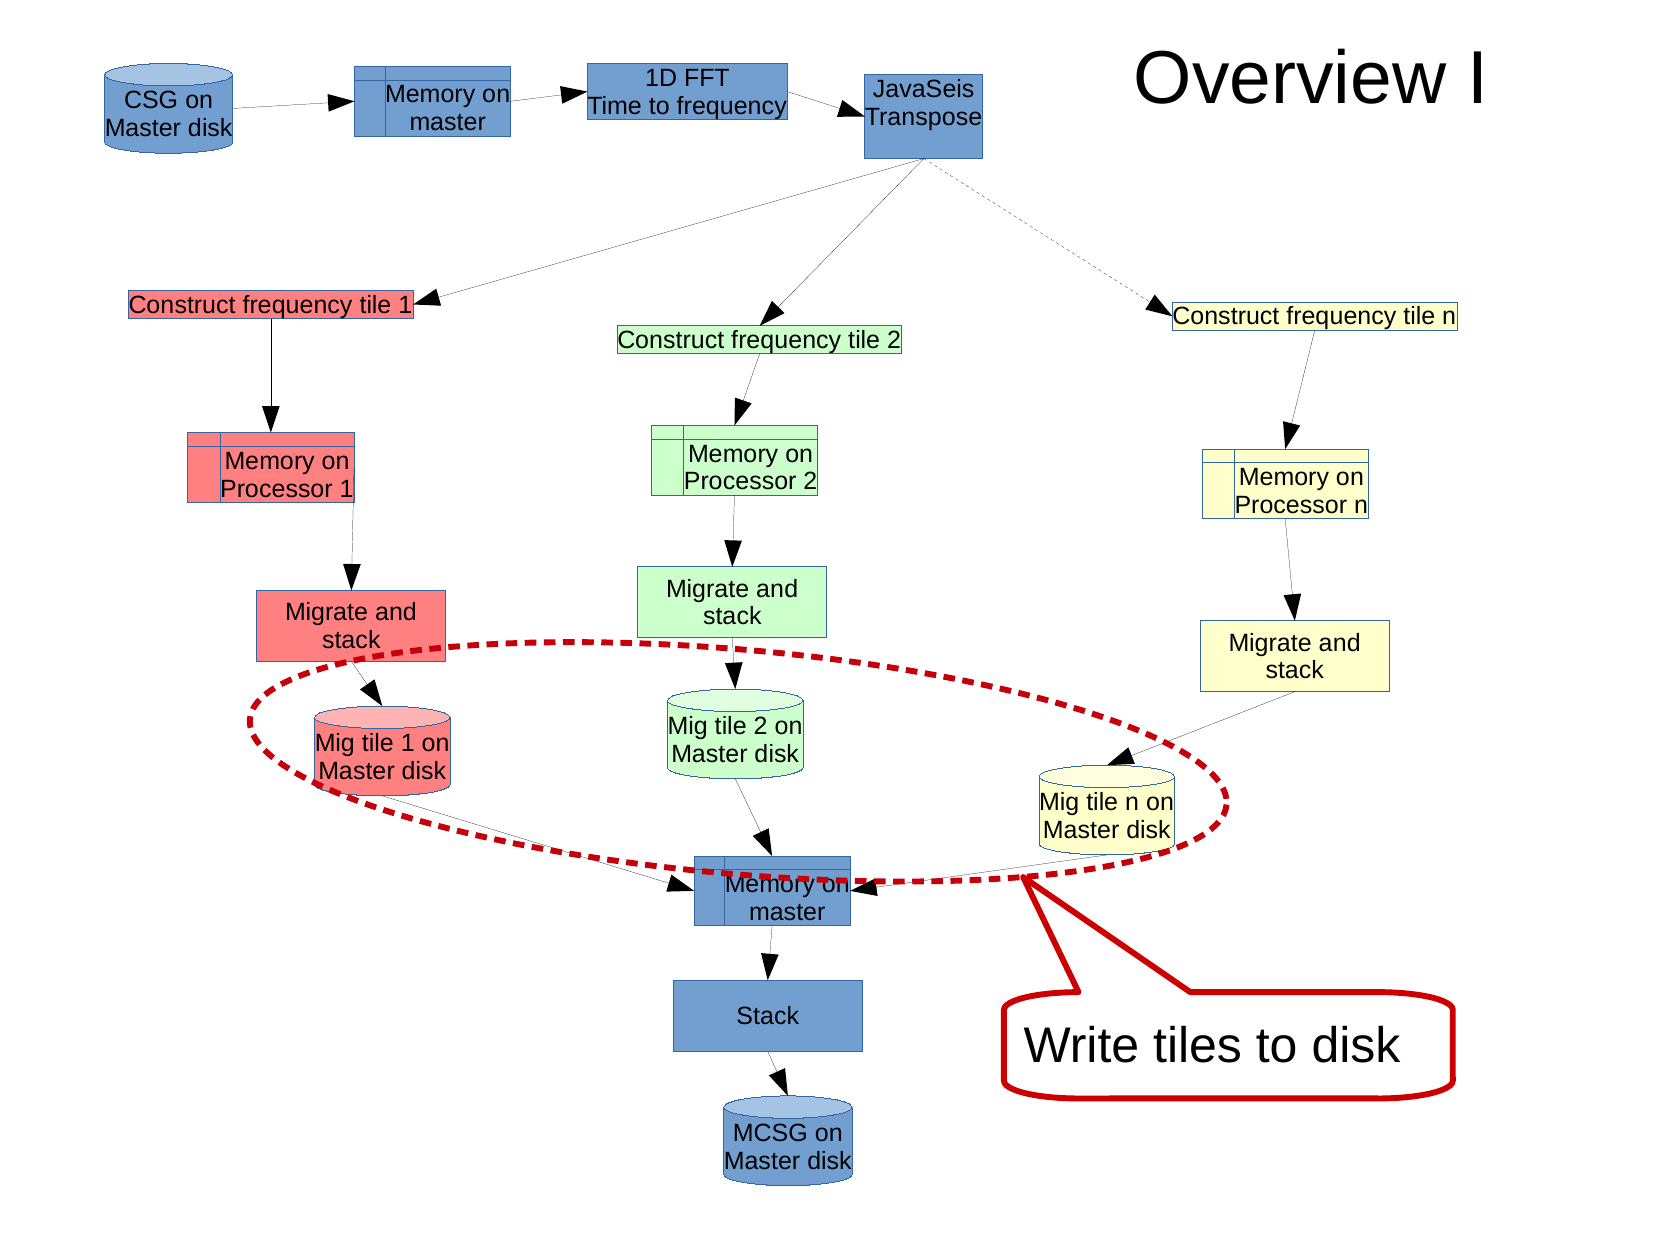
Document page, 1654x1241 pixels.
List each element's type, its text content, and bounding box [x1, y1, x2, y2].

text_box Memory on master [354, 66, 511, 137]
text_box Overview I [1133, 35, 1489, 120]
text_box Memory on Processor 2 [651, 425, 818, 496]
text_box JavaSeis Transpose [864, 74, 983, 159]
text_box Write tiles to disk [1003, 877, 1453, 1099]
text_box CSG on Master disk [104, 76, 233, 154]
text_box Construct frequency tile 2 [617, 325, 902, 354]
text_box MCSG on Master disk [723, 1108, 853, 1186]
text_box Migrate and stack [256, 590, 446, 662]
text_box Migrate and stack [637, 566, 827, 638]
text_box 1D FFT Time to frequency [587, 63, 788, 120]
text_box Construct frequency tile 1 [128, 290, 414, 319]
text_box [249, 642, 1227, 882]
text_box Stack [673, 980, 863, 1052]
text_box Construct frequency tile n [1172, 302, 1458, 331]
text_box Memory on master [694, 871, 850, 926]
text_box Memory on Processor n [1202, 449, 1369, 519]
text_box Migrate and stack [1200, 620, 1390, 692]
text_box Memory on Processor 1 [187, 432, 355, 503]
